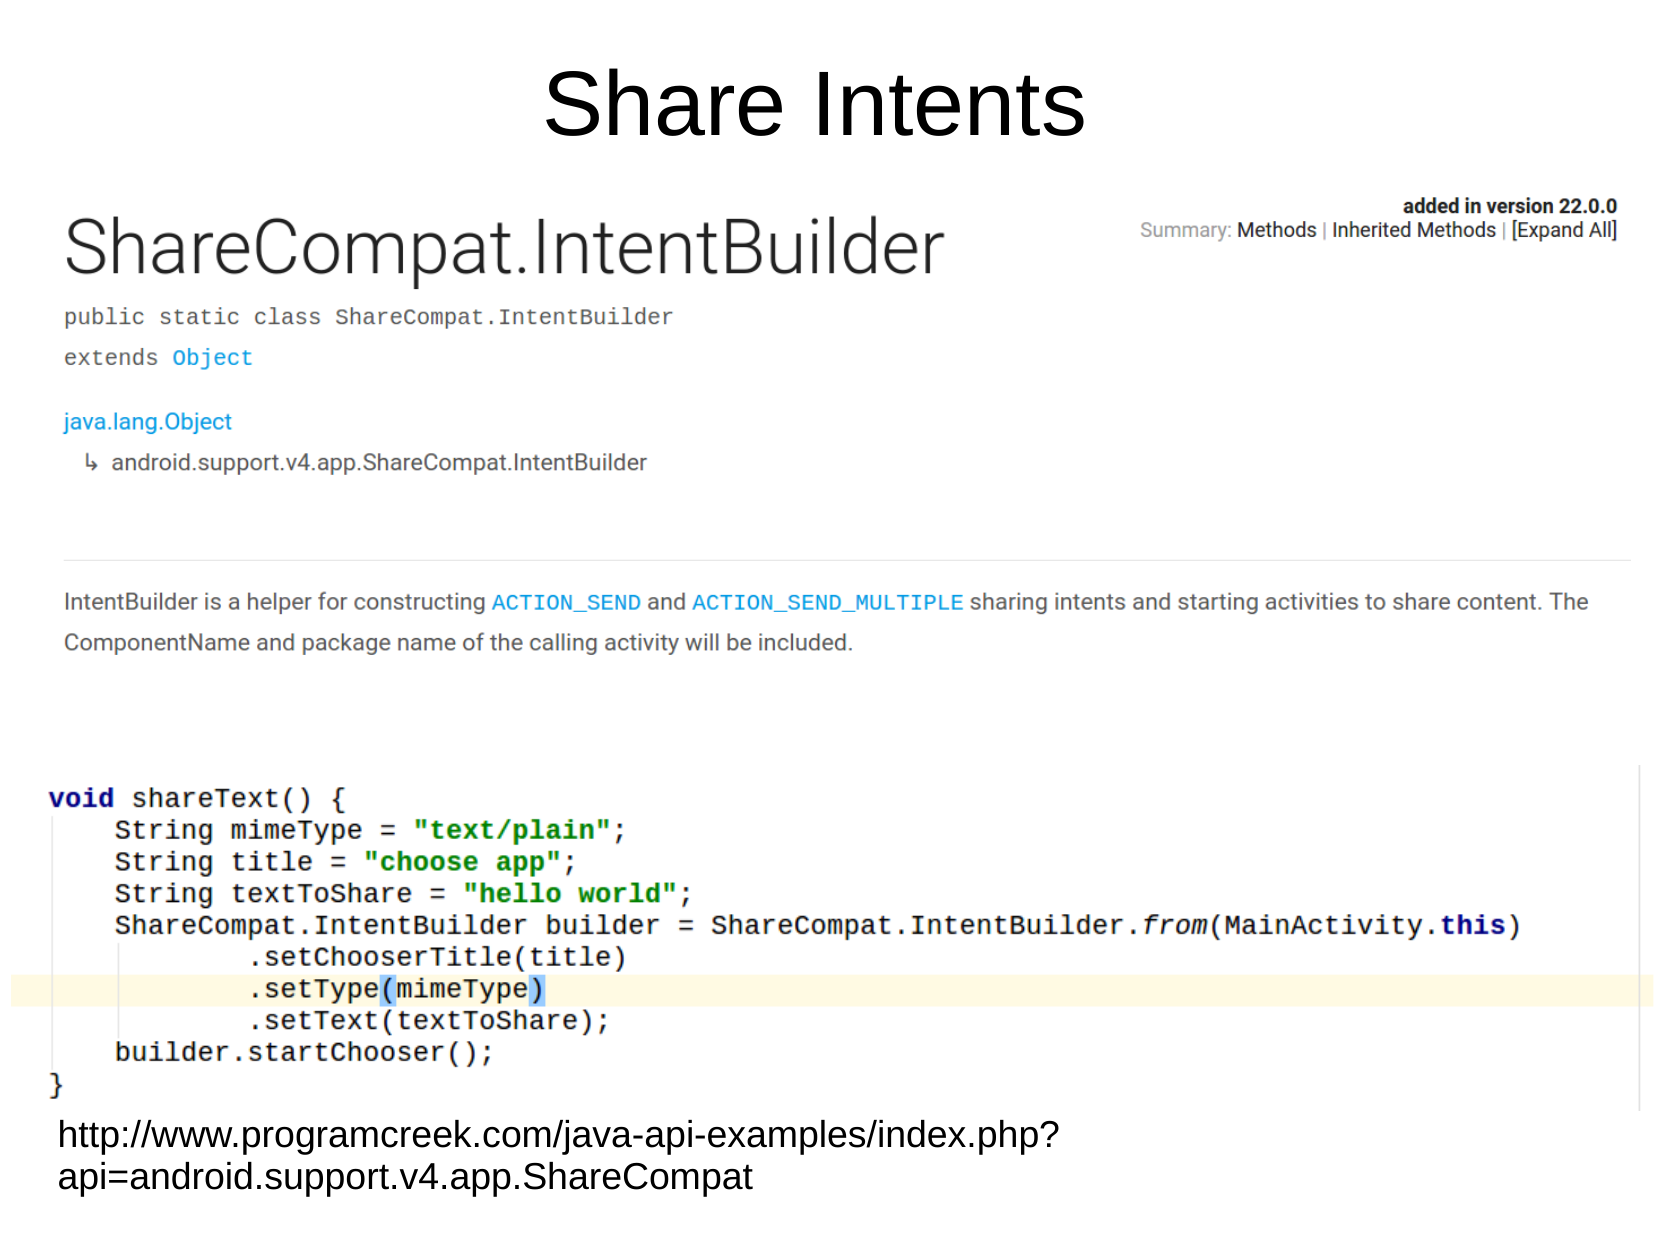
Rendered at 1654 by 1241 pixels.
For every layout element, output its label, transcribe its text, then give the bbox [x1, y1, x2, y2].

text_box http://www.programcreek.com/java-api-examples/index.php?api=android.support.v4.app.ShareCompat [42, 1105, 1630, 1205]
picture [11, 177, 1654, 1111]
title Share Intents [70, 0, 1560, 177]
